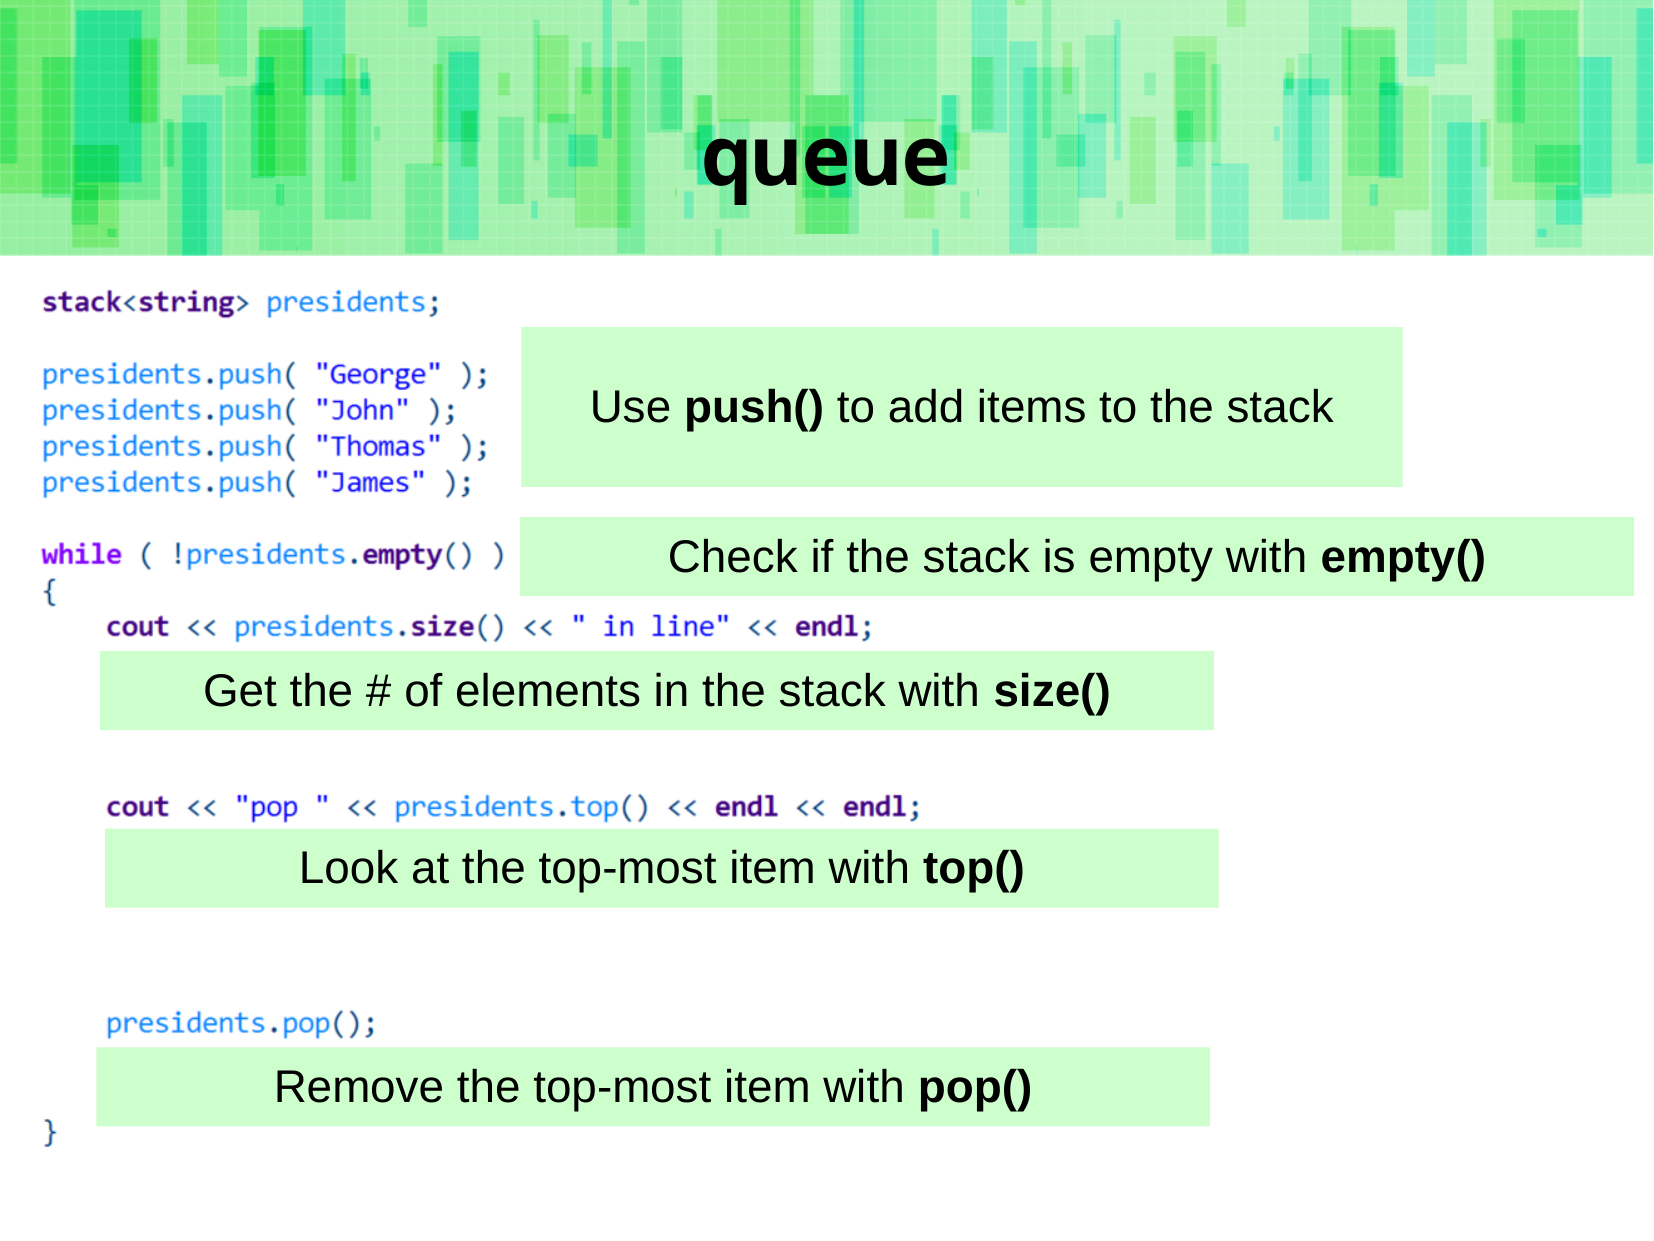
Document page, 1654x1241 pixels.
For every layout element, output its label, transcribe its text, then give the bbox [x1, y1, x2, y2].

text_box Look at the top-most item with top() [105, 828, 1219, 908]
text_box Get the # of elements in the stack with size() [100, 650, 1214, 731]
picture [0, 0, 1654, 1241]
text_box Check if the stack is empty with empty() [520, 517, 1634, 597]
text_box Remove the top-most item with pop() [96, 1047, 1210, 1127]
text_box Use push() to add items to the stack [521, 327, 1403, 487]
title queue [82, 49, 1571, 257]
